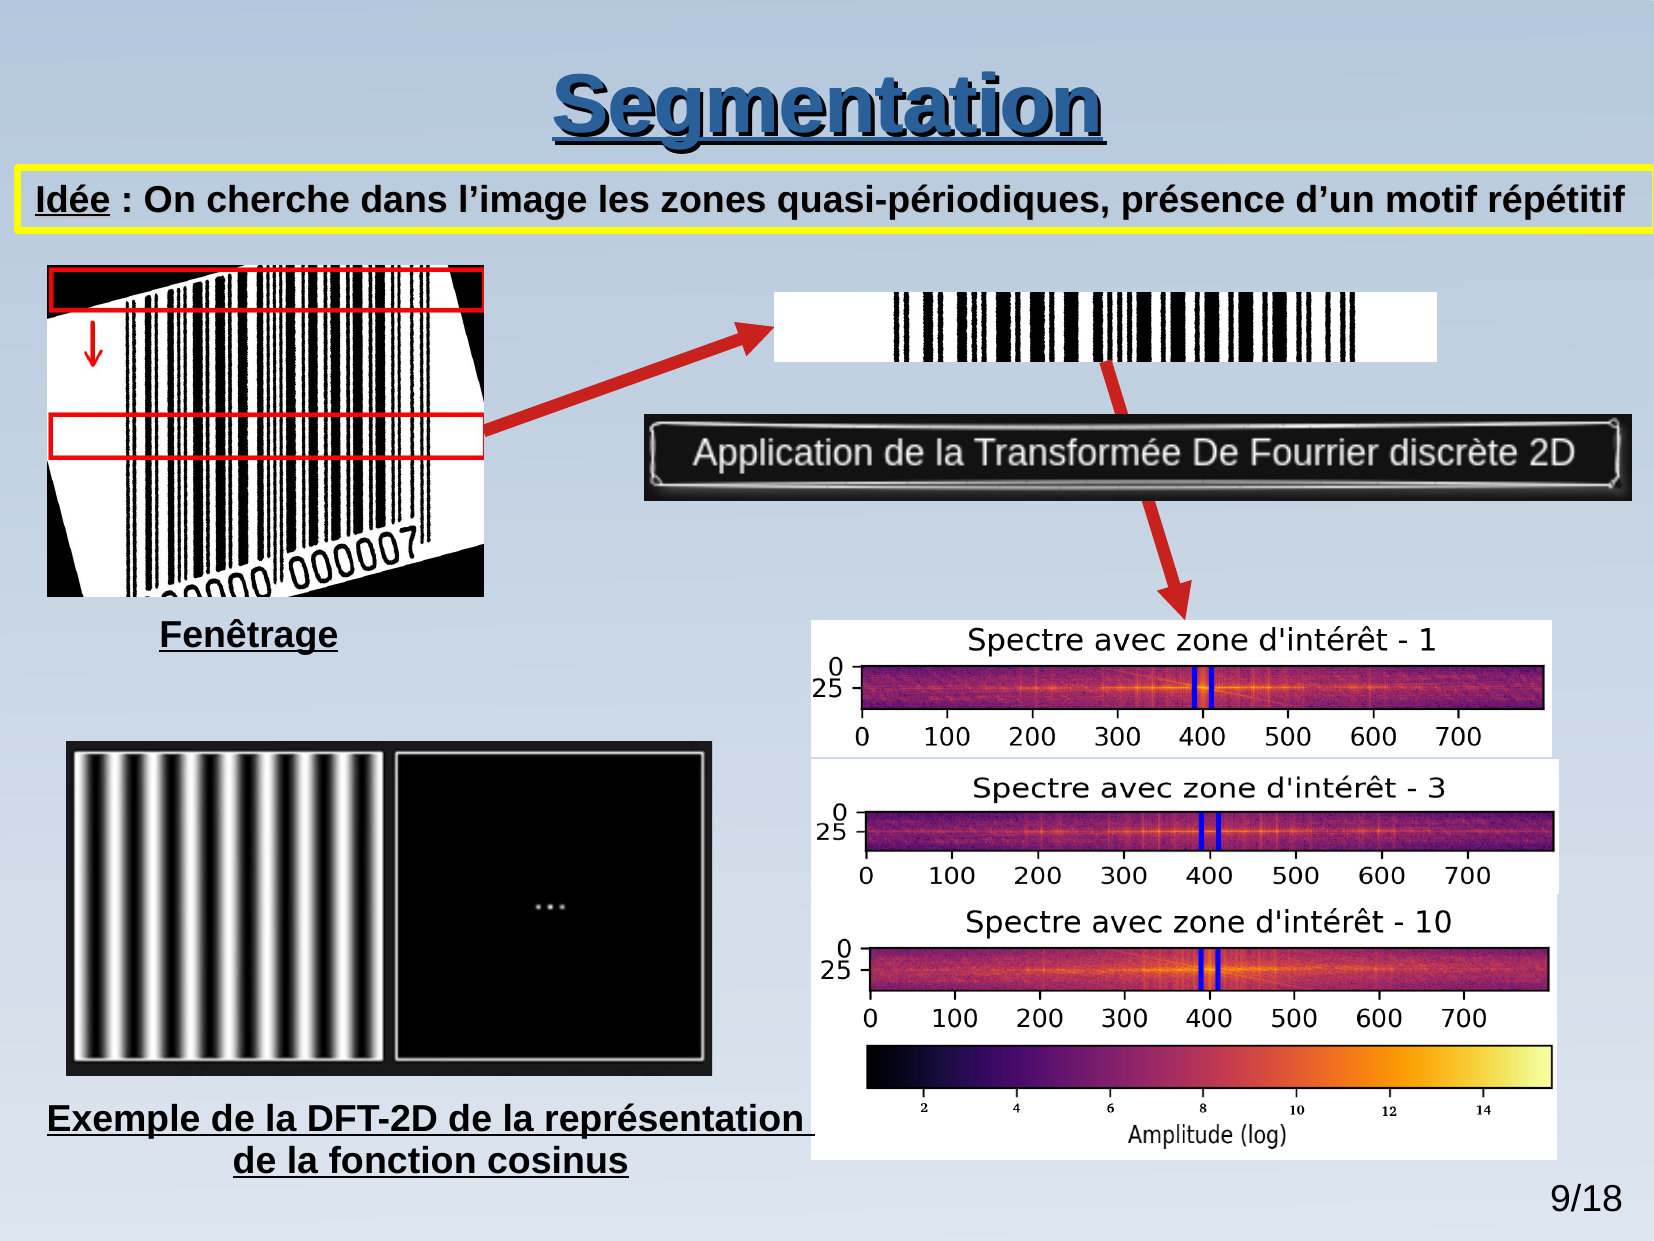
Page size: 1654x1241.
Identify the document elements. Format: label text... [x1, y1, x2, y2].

picture [811, 620, 1552, 757]
picture [774, 292, 1437, 362]
title Segmentation [84, 0, 1573, 164]
text_box Idée : On cherche dans l’image les zones quasi-périodiques, présence d’un motif répétitif [17, 167, 1654, 231]
picture [644, 414, 1632, 501]
picture [47, 265, 484, 597]
picture [811, 759, 1559, 1160]
text_box Fenêtrage [144, 606, 357, 664]
picture [66, 741, 713, 1076]
text_box Exemple de la DFT-2D de la représentation de la fonction cosinus [31, 1090, 831, 1190]
